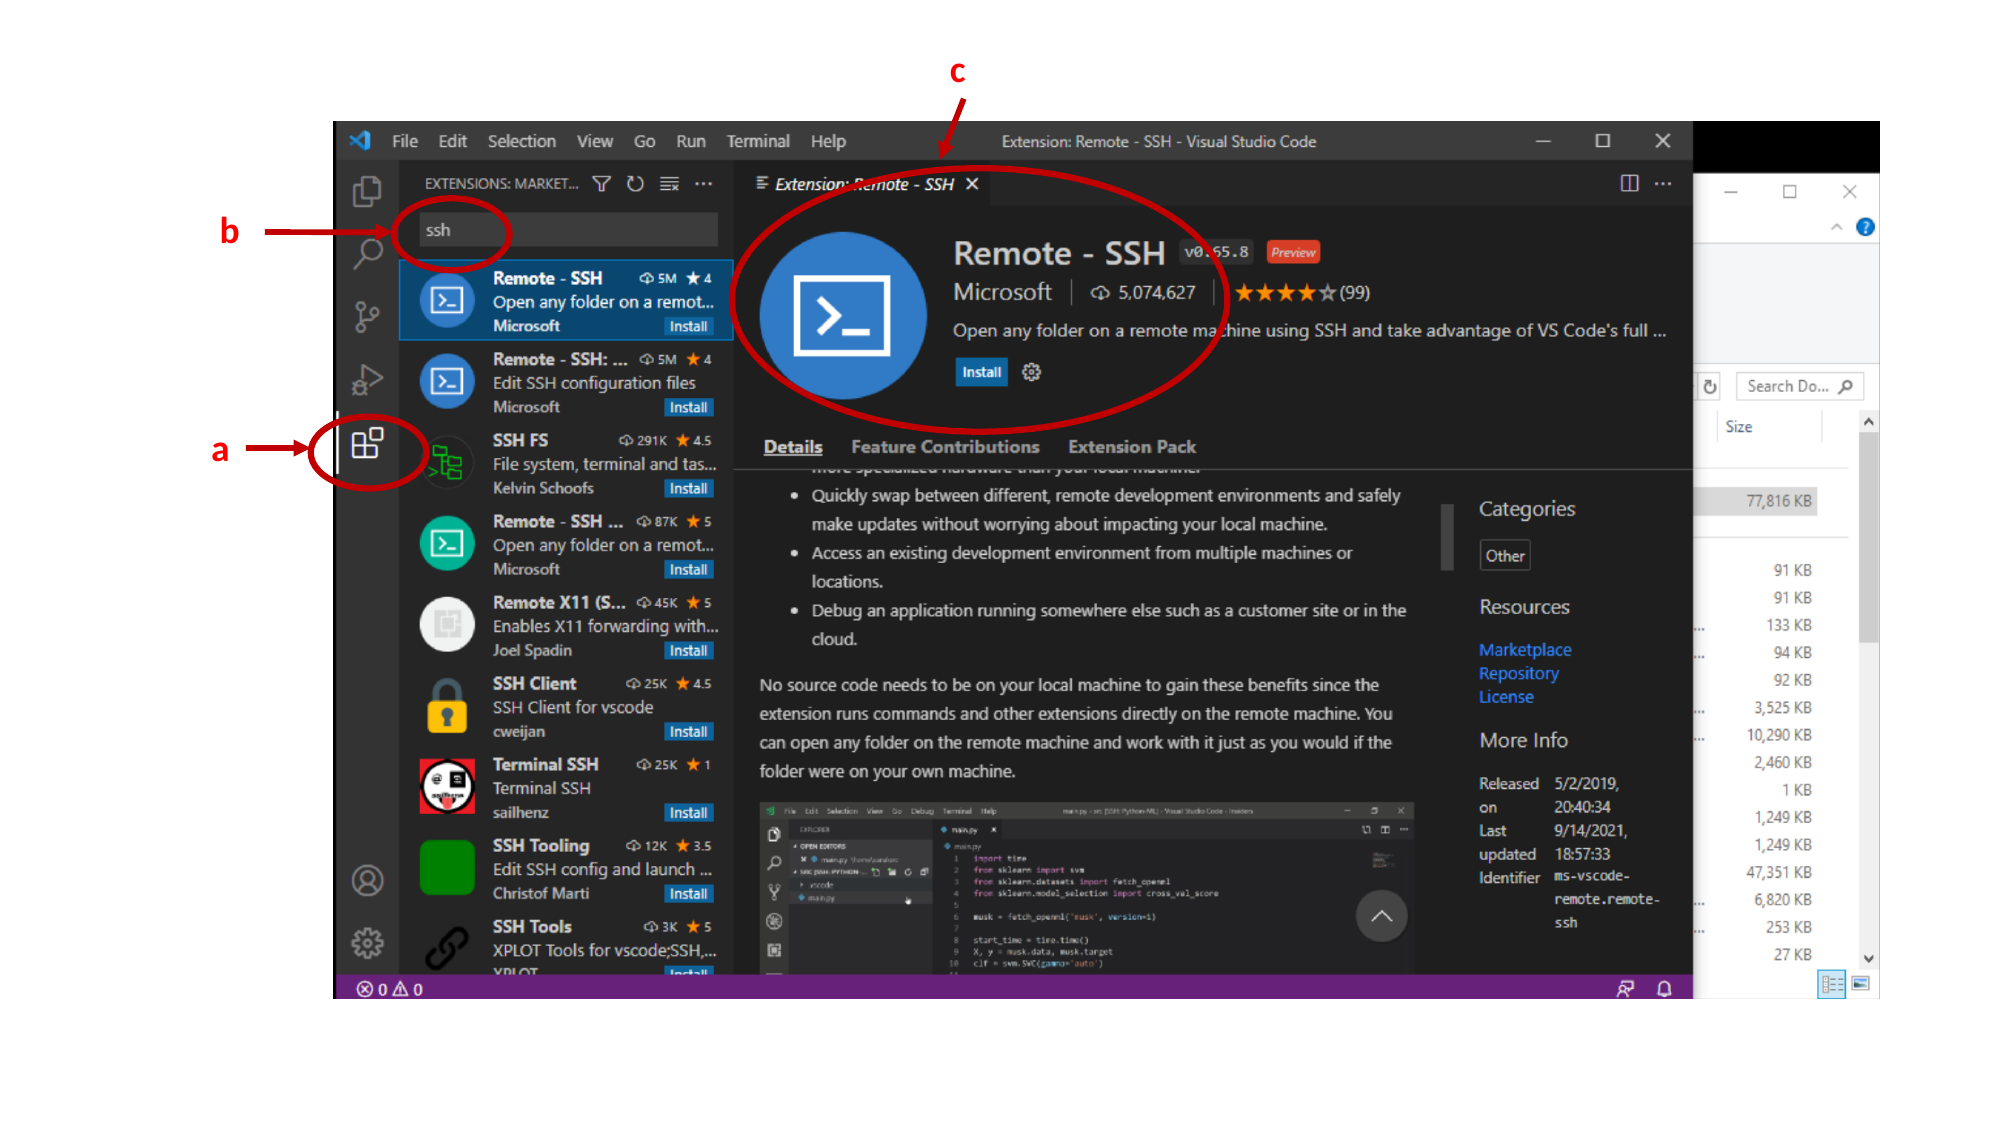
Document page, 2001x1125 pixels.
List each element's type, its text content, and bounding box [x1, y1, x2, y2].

picture [397, 202, 506, 267]
text_box b [196, 198, 296, 259]
picture [333, 121, 1880, 999]
picture [333, 420, 423, 485]
text_box c [926, 38, 1026, 98]
text_box a [196, 416, 296, 477]
